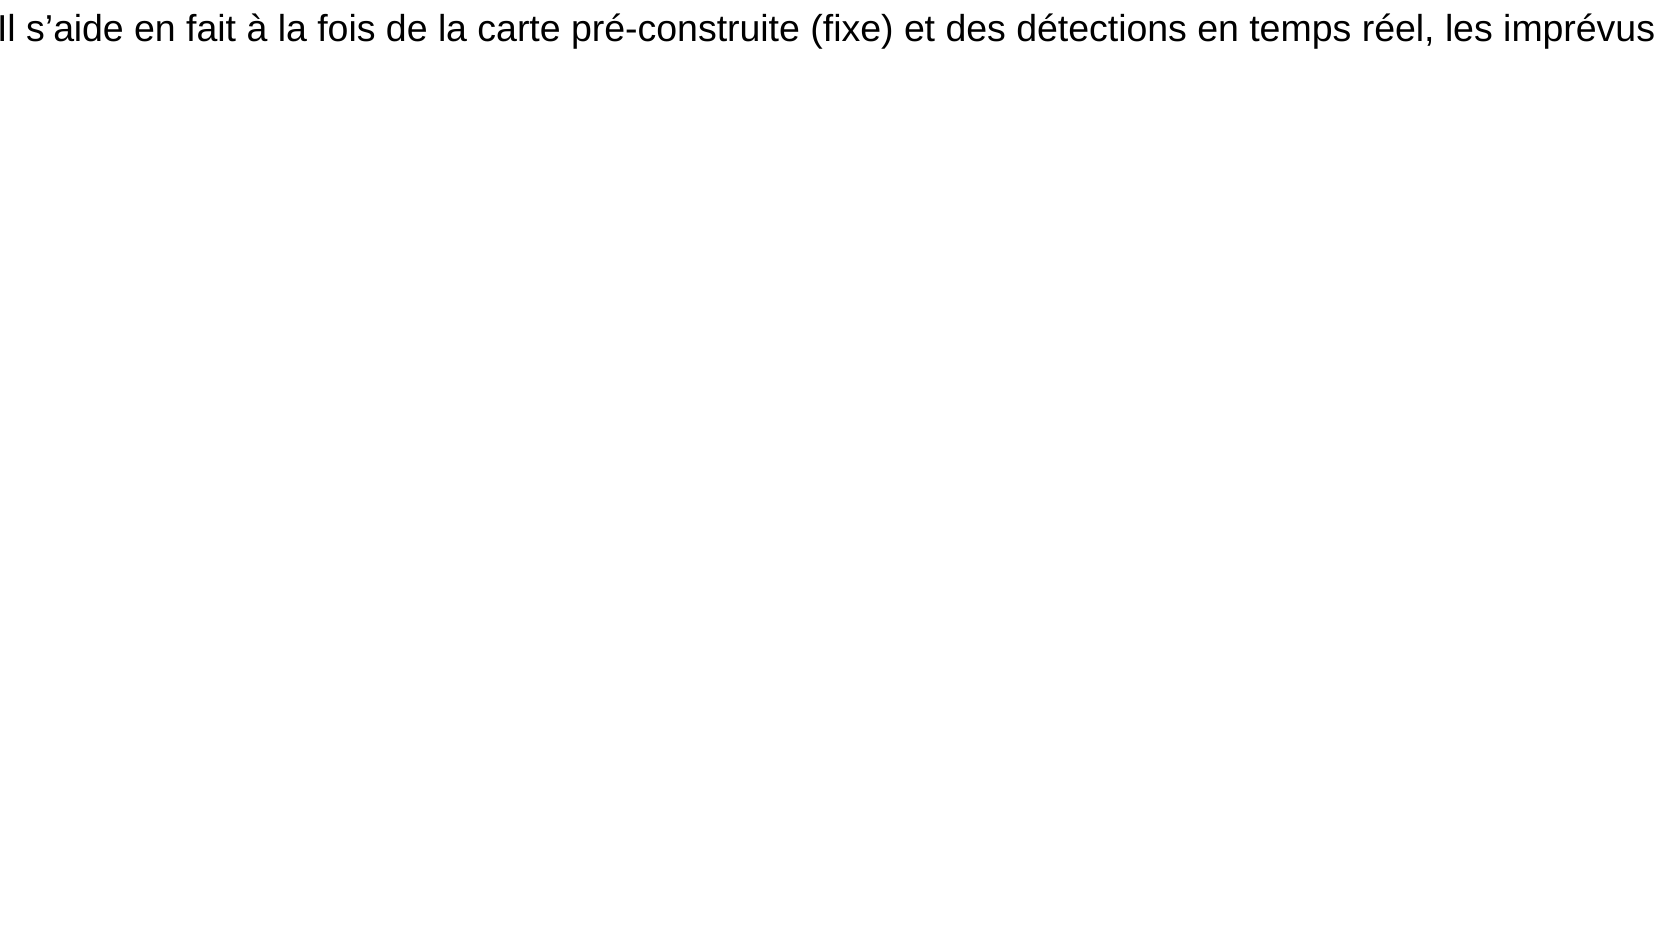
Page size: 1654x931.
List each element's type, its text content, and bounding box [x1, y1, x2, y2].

text_box Il s’aide en fait à la fois de la carte pré-construite (fixe) et des détections en temps réel, les imprévus [0, 0, 1654, 60]
